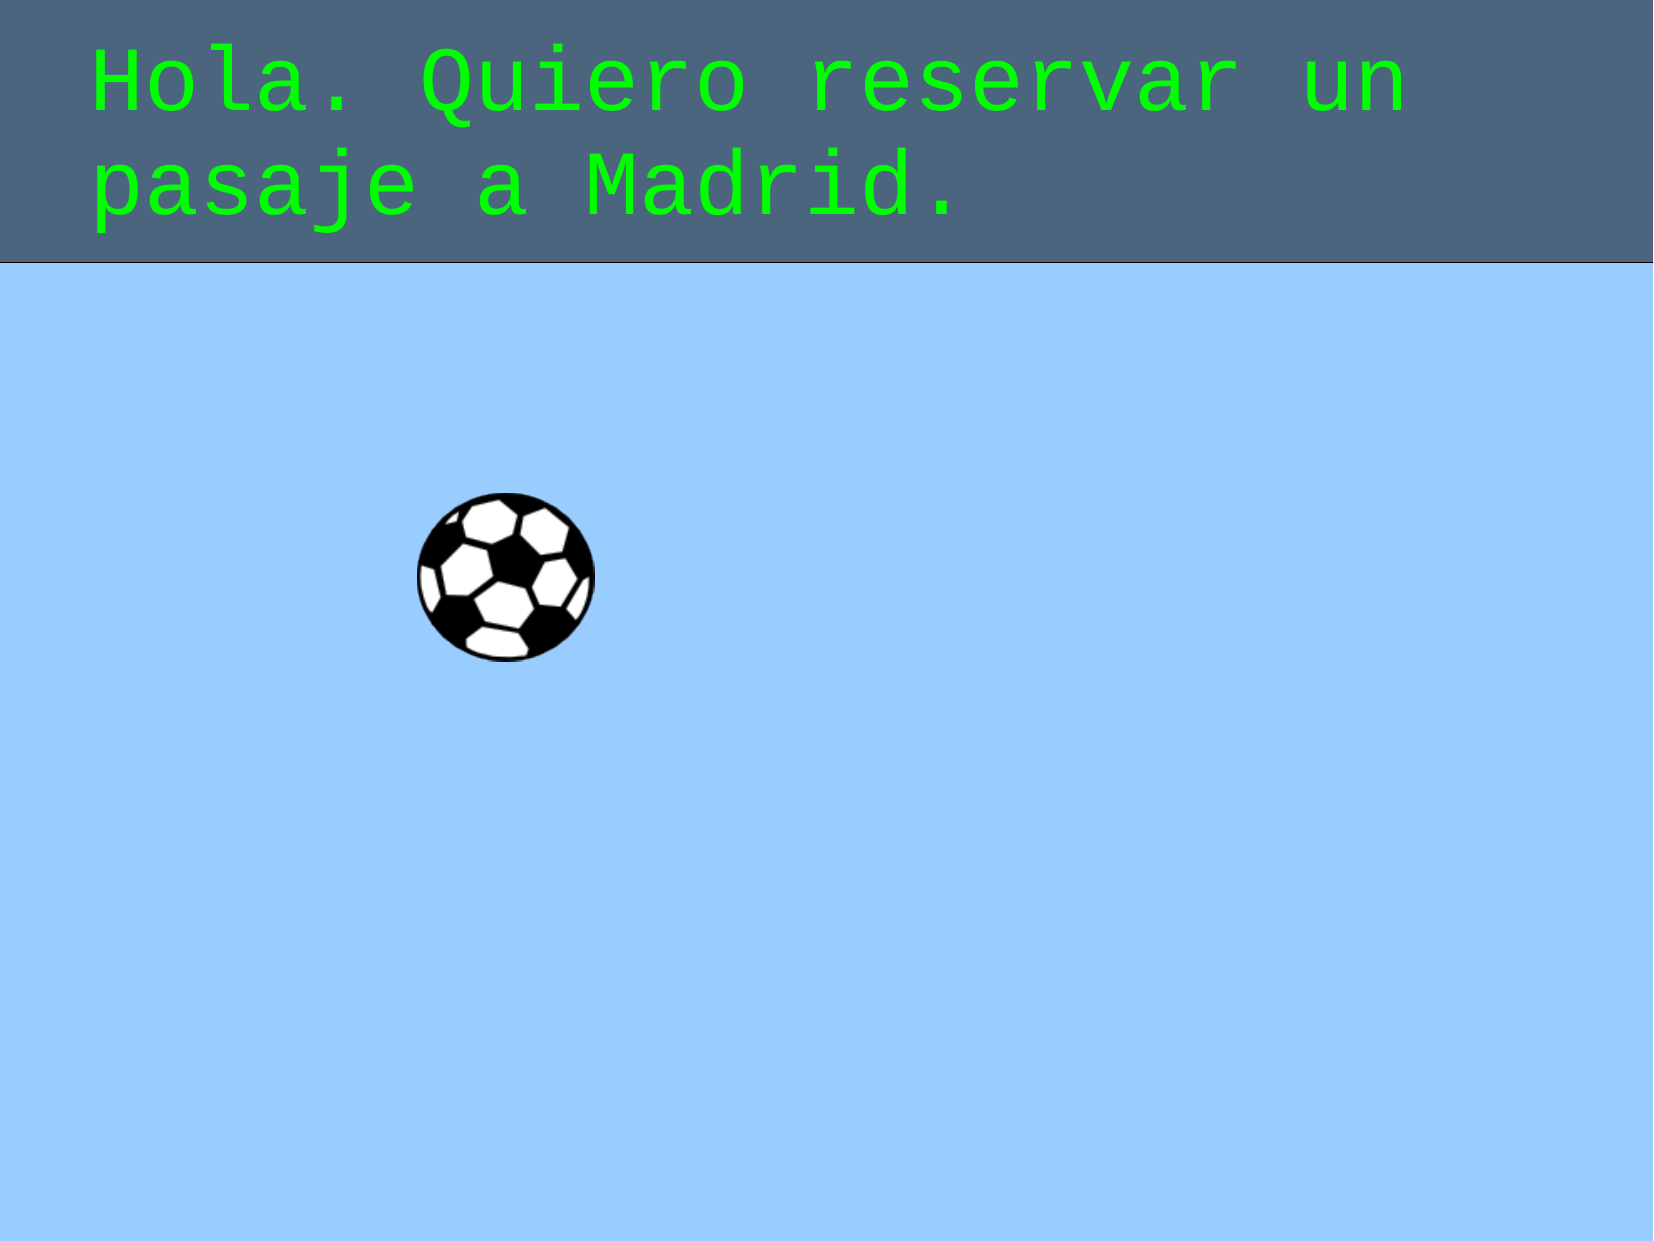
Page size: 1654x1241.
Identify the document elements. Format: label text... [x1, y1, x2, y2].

text_box [0, 0, 1653, 263]
picture [417, 493, 595, 662]
text_box Hola. Quiero reservar un pasaje a Madrid. [75, 26, 1425, 250]
